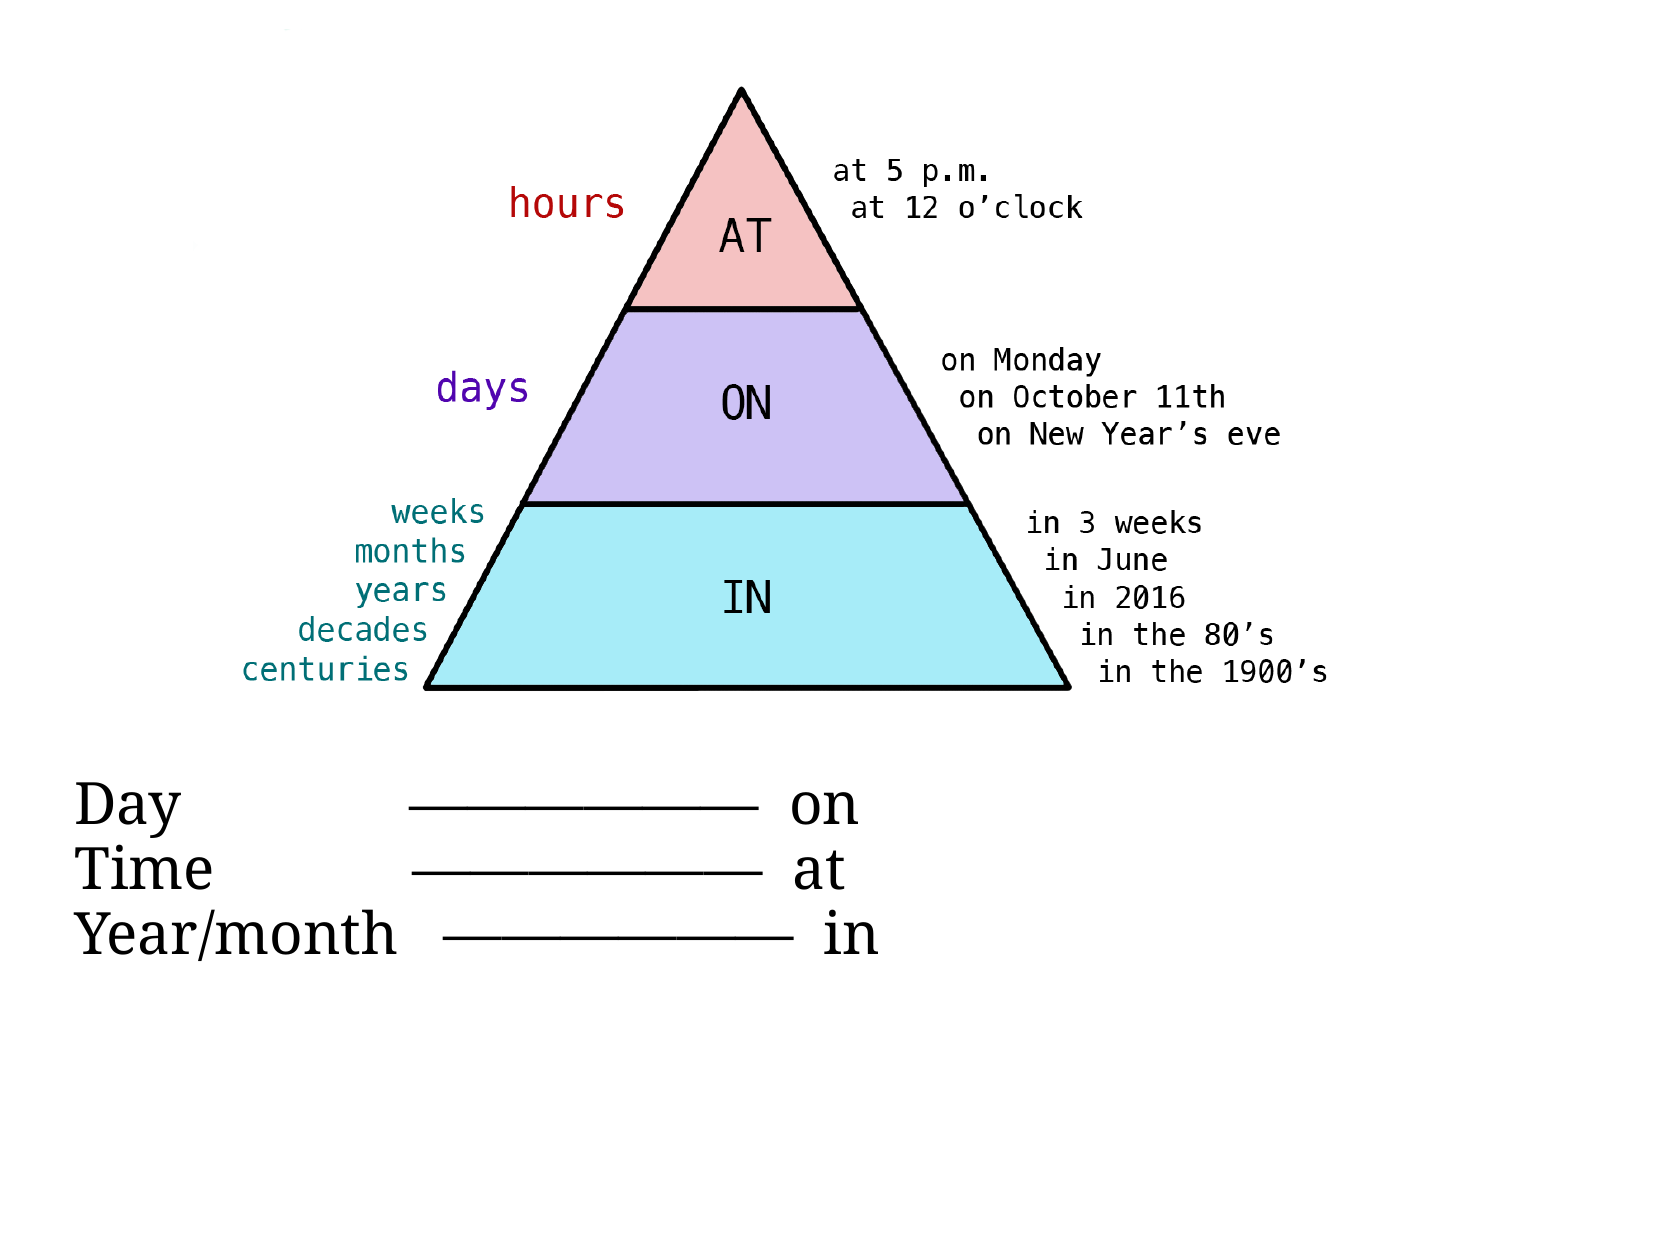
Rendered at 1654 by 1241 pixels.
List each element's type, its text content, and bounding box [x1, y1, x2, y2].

picture [193, 29, 1380, 749]
text_box Day —————— on Time —————— at Year/month —————— in [59, 765, 1605, 1140]
